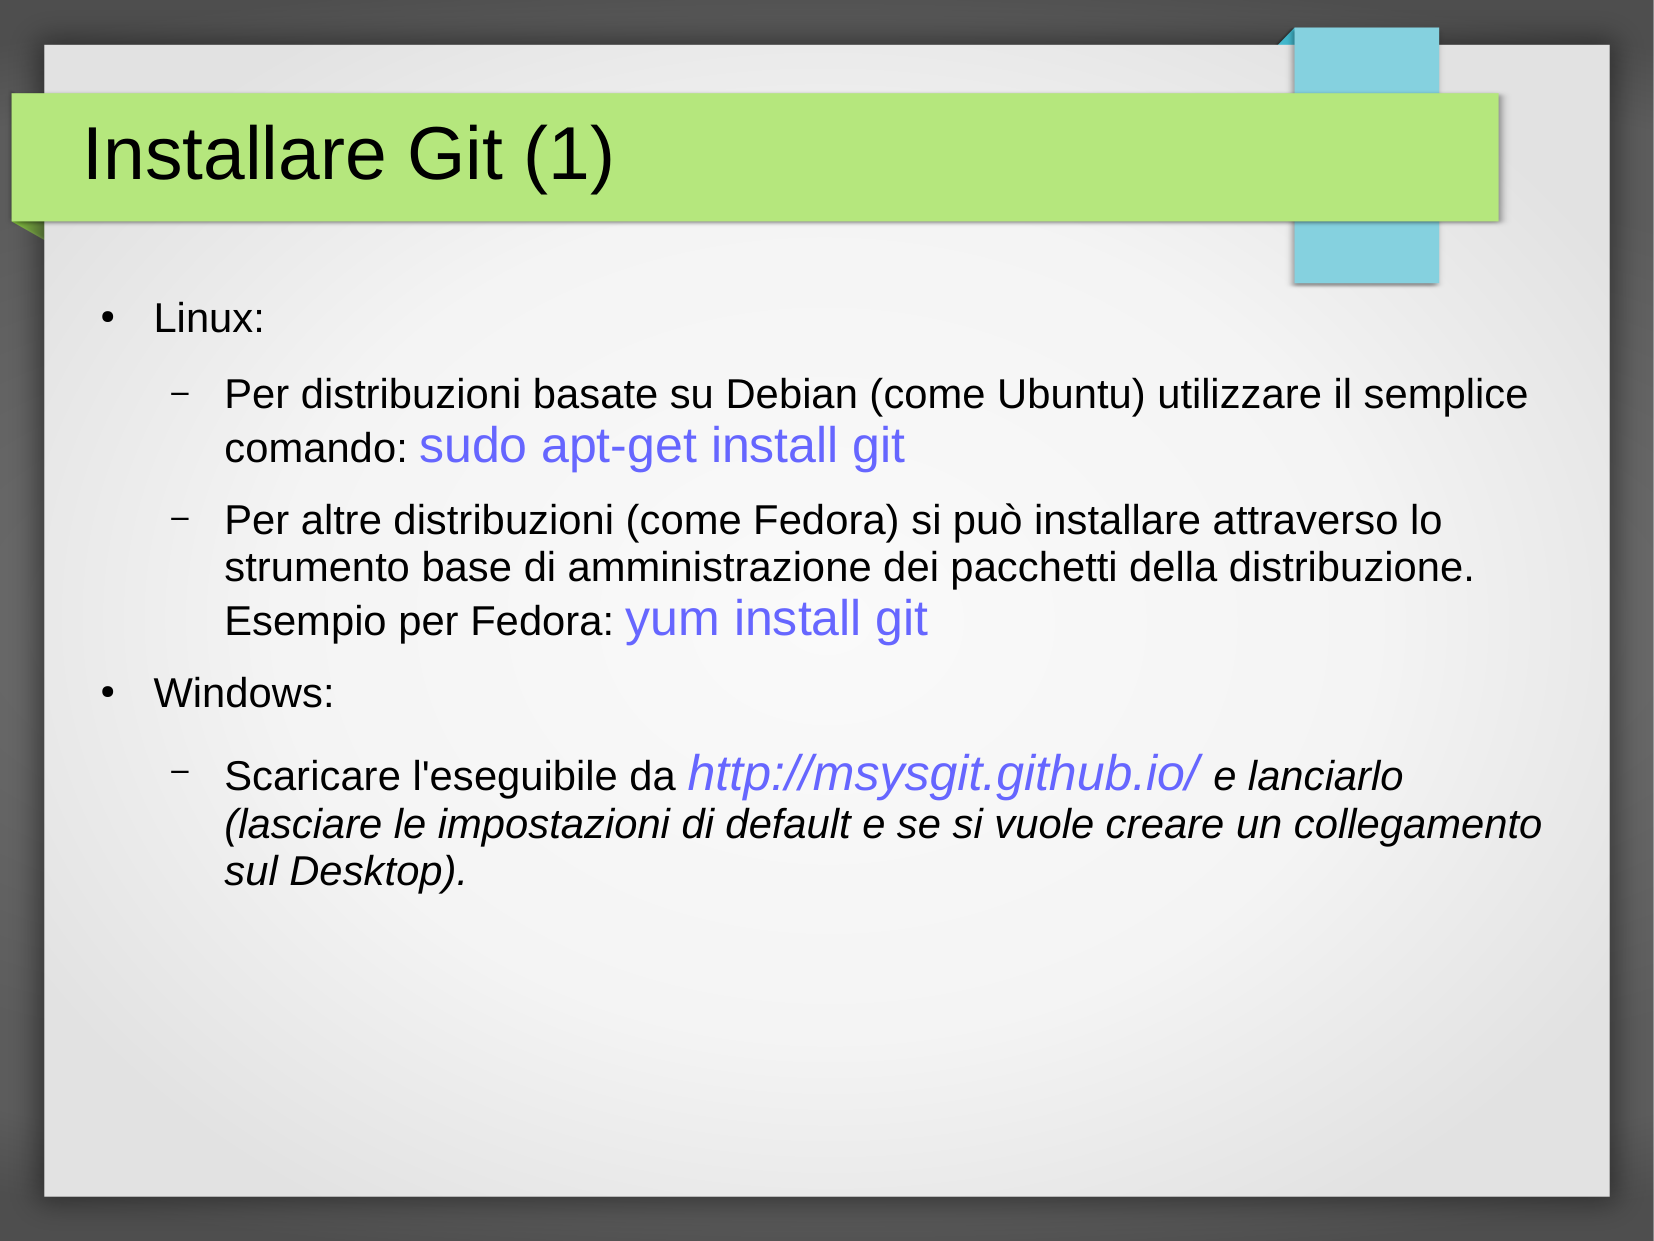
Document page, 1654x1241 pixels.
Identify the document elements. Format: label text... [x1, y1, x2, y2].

title Installare Git (1) [82, 94, 1264, 213]
list Linux: Per distribuzioni basate su Debian (come Ubuntu) utilizzare il semplice comando: sudo apt-get install git Per altre distribuzioni (come Fedora) si può installare attraverso lo strumento base di amministrazione dei pacchetti della distribuzione. Esempio per Fedora: yum install git Windows: Scaricare l'eseguibile da http://msysgit.github.io/ e lanciarlo (lasciare le impostazioni di default e se si vuole creare un collegamento sul Desktop). [82, 295, 1571, 1015]
picture [0, 0, 1654, 1241]
